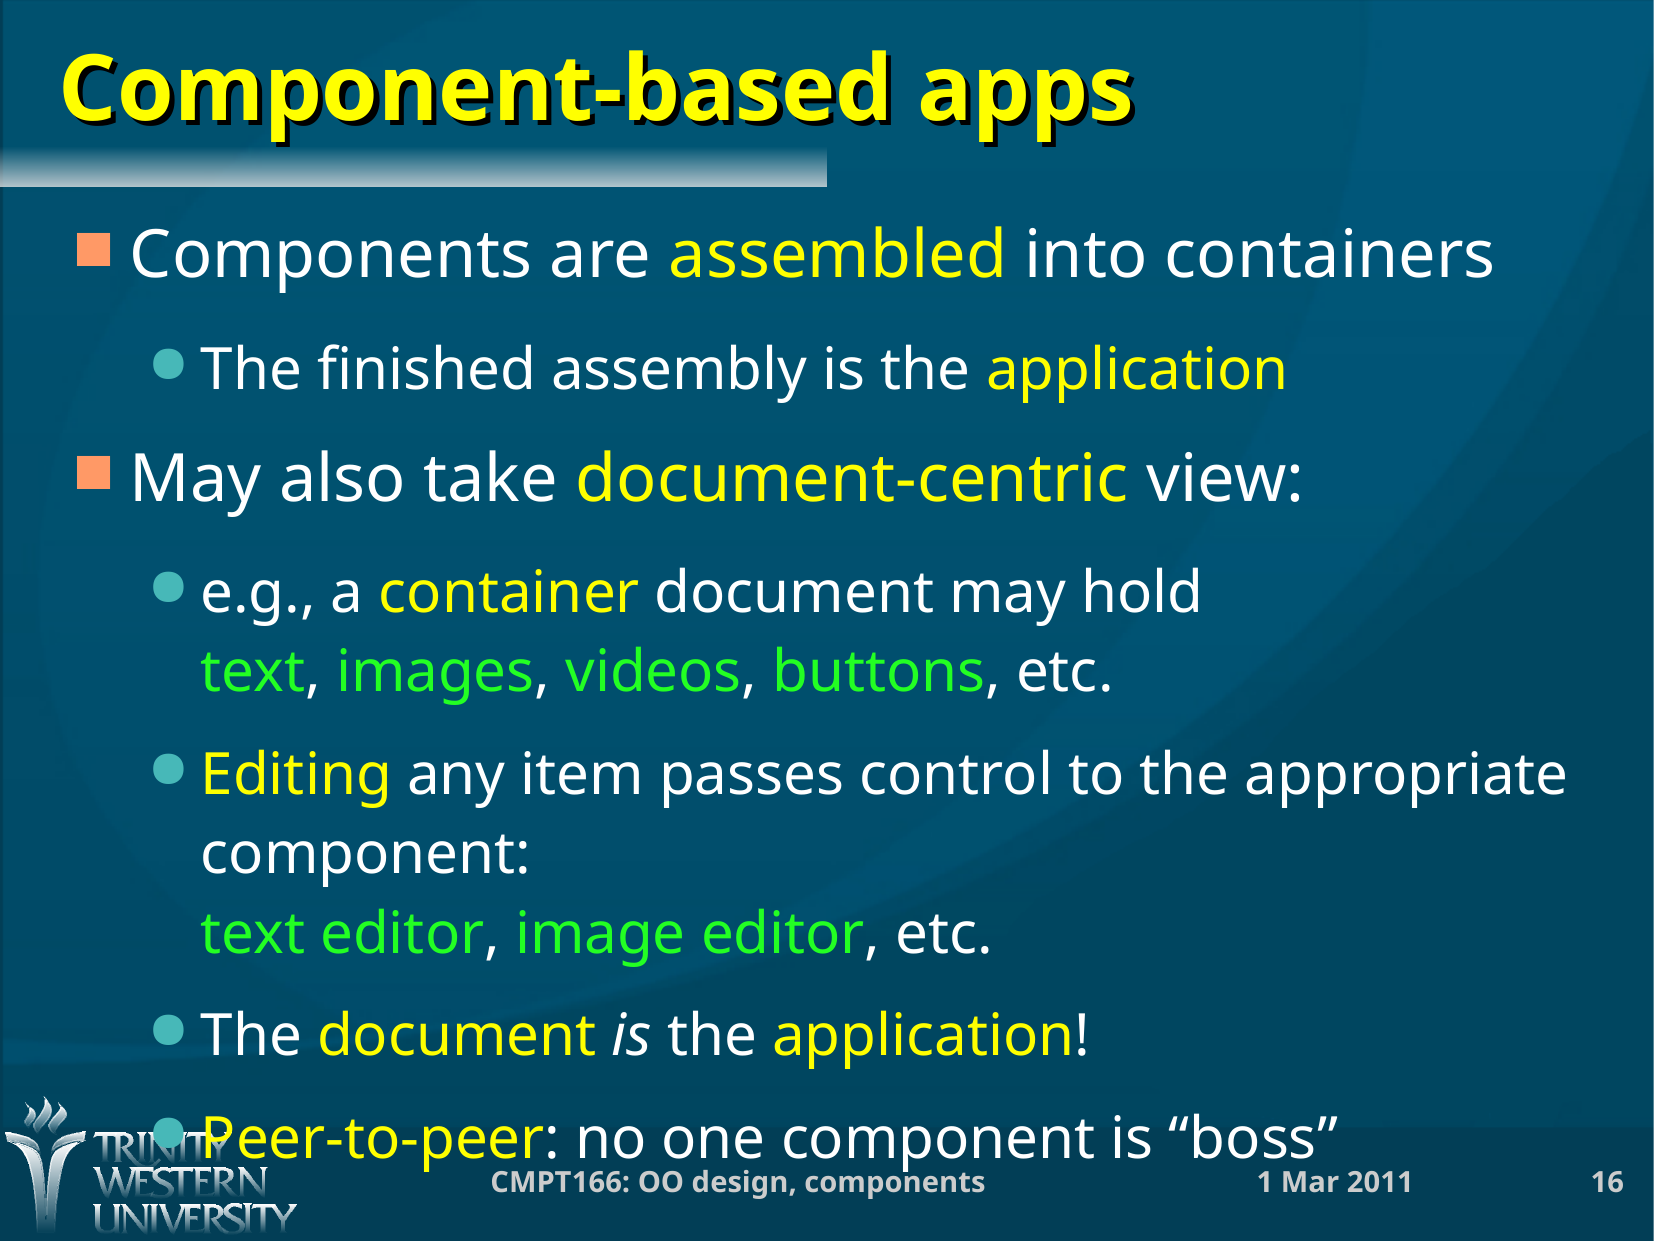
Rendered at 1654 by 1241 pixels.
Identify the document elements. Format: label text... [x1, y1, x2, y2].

picture [38, 1227, 54, 1232]
title Component-based apps [59, 19, 1595, 148]
list Name: … Description: … Interface to (component): ... Interface to (component): ... [0, 154, 827, 158]
list Components are assembled into containers The finished assembly is the application May also take document-centric view: e.g., a container document may hold text, images, videos, buttons, etc. Editing any item passes control to the appropriate component: text editor, image editor, etc. The document is the application! Peer-to-peer: no one component is “boss” [59, 206, 1625, 1058]
